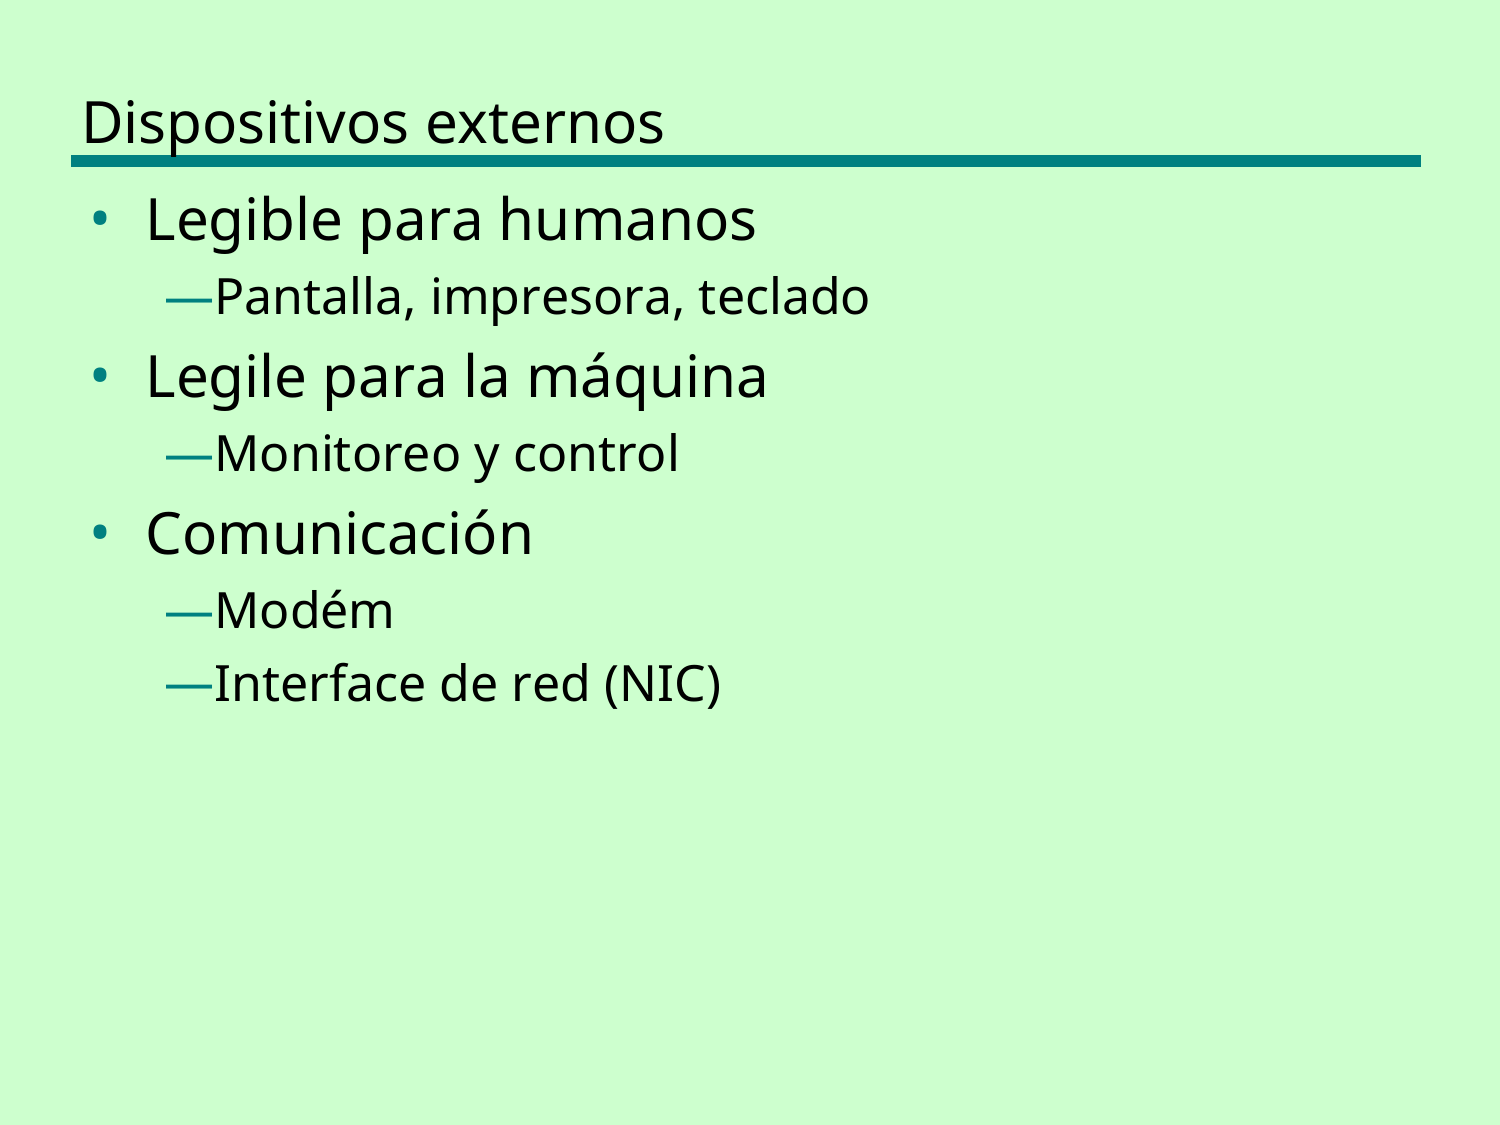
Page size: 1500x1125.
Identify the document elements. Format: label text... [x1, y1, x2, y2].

list Legible para humanos Pantalla, impresora, teclado Legile para la máquina Monitoreo y control Comunicación Modém Interface de red (NIC) [74, 174, 1417, 1101]
title Dispositivos externos [66, 24, 1413, 163]
